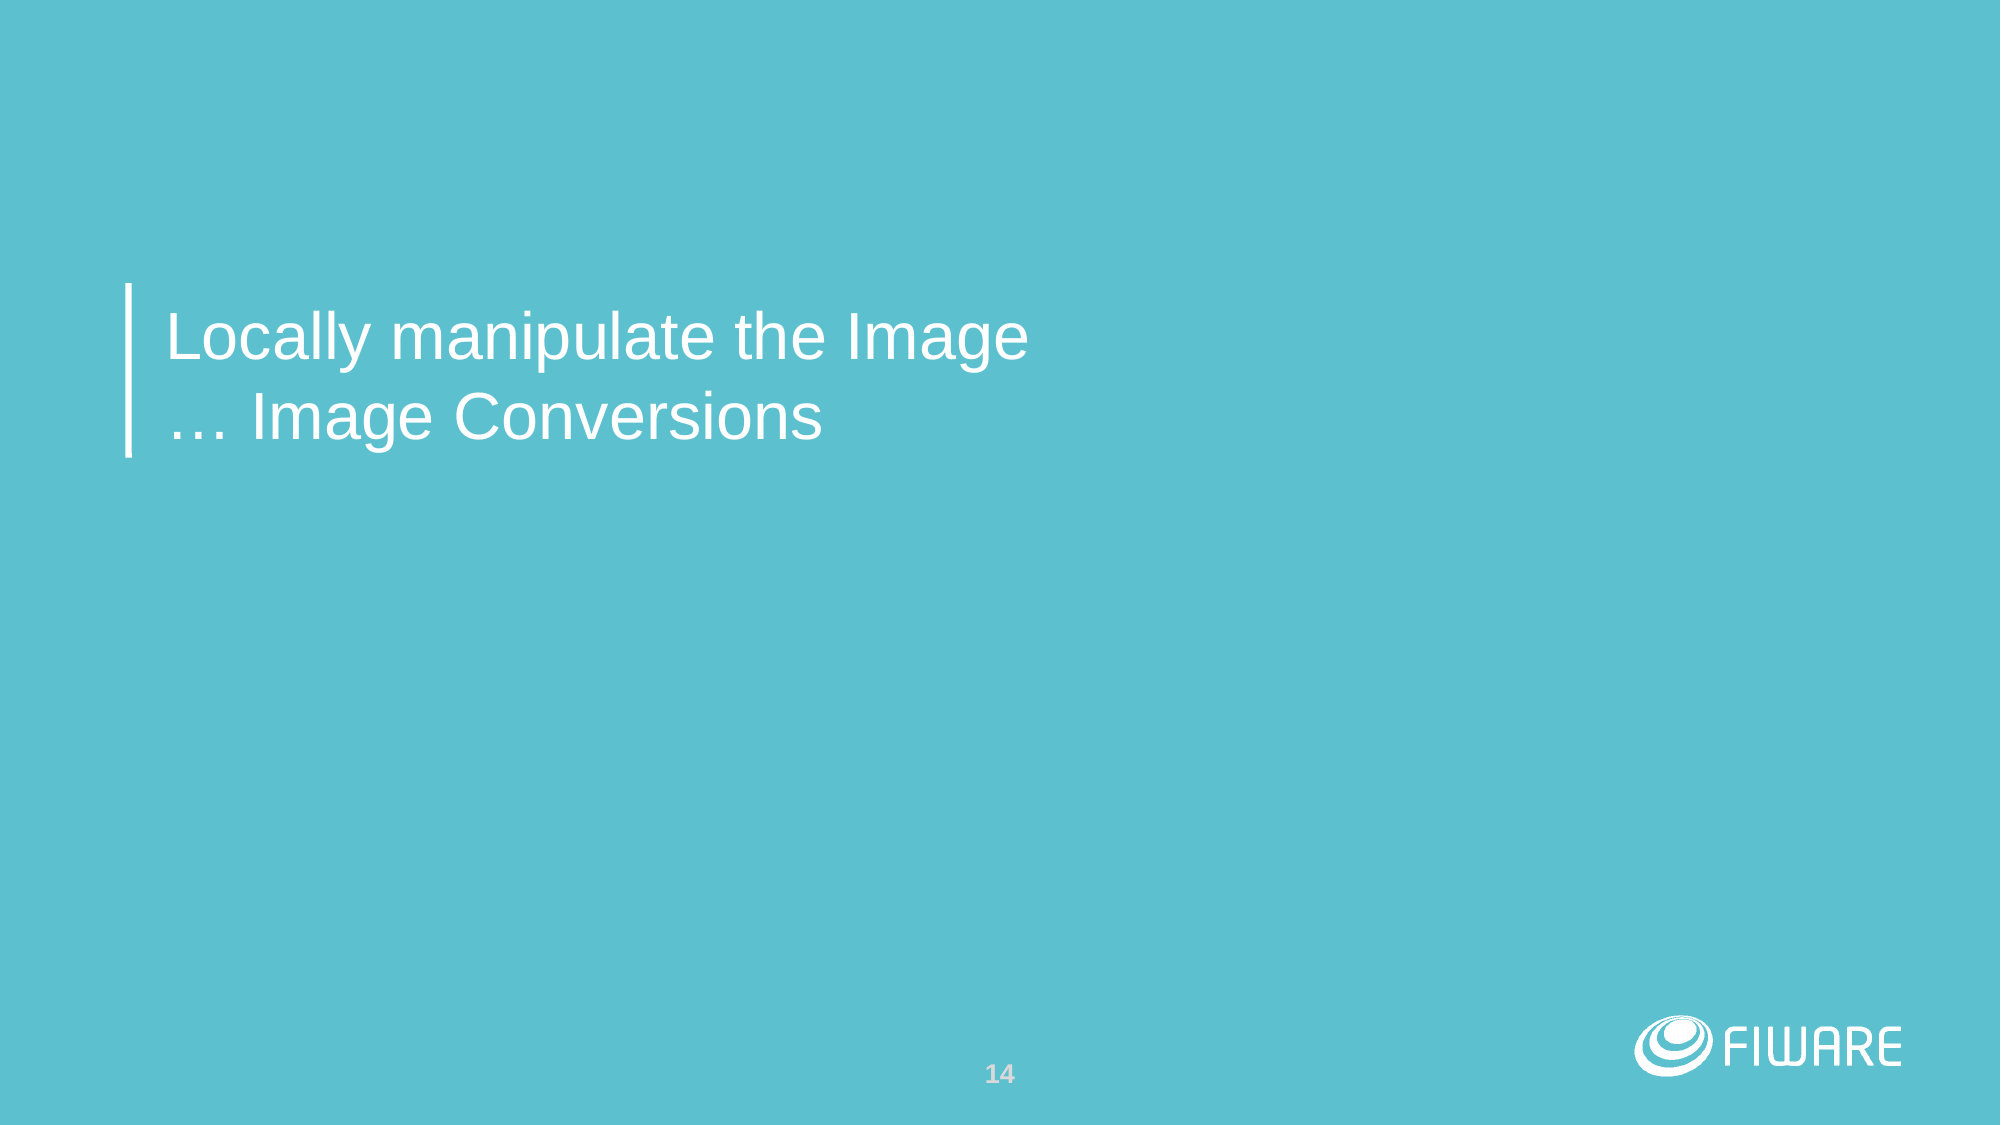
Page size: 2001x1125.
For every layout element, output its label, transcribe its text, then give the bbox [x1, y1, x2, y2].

slide_number <número> [887, 1042, 1113, 1103]
picture [1620, 996, 1919, 1090]
title Locally manipulate the Image … Image Conversions [150, 277, 1850, 453]
